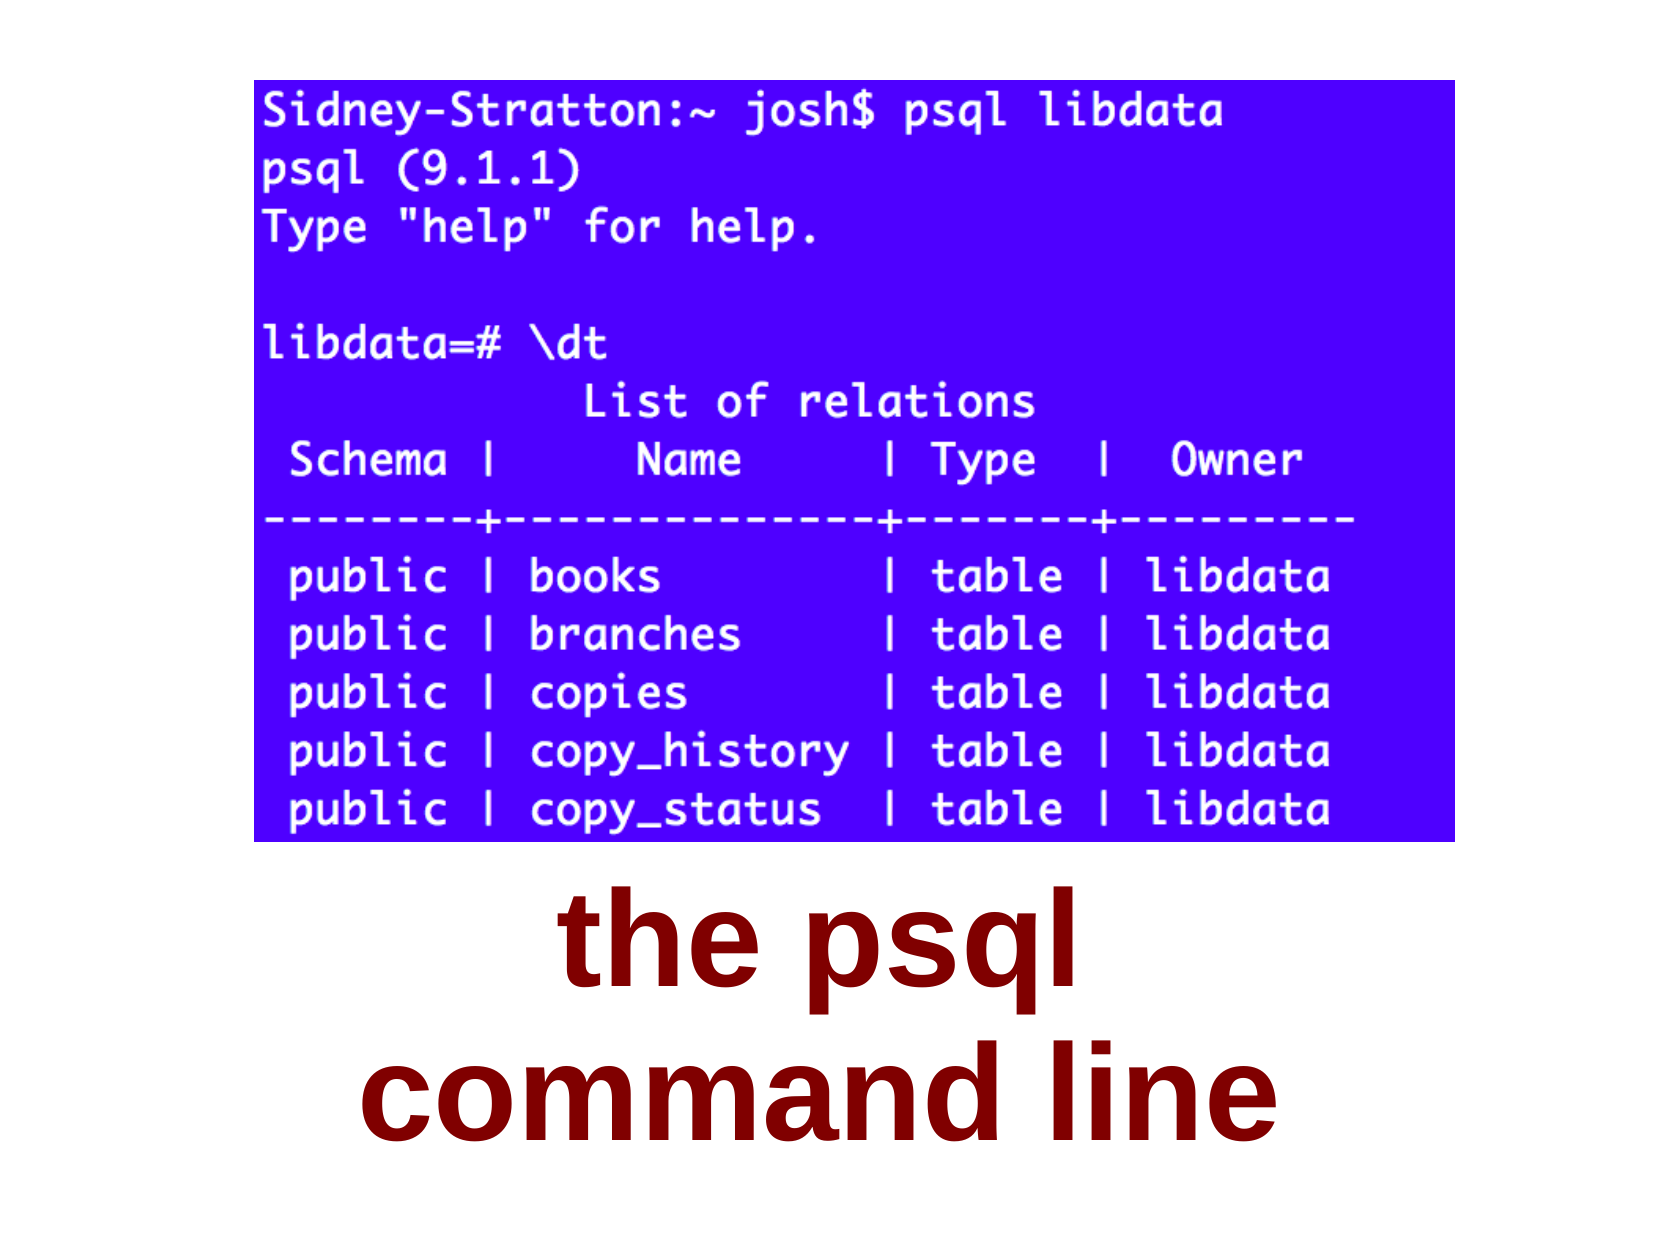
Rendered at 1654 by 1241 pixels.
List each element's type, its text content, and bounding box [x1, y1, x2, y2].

picture [254, 80, 1455, 842]
title the psql command line [75, 861, 1565, 1170]
